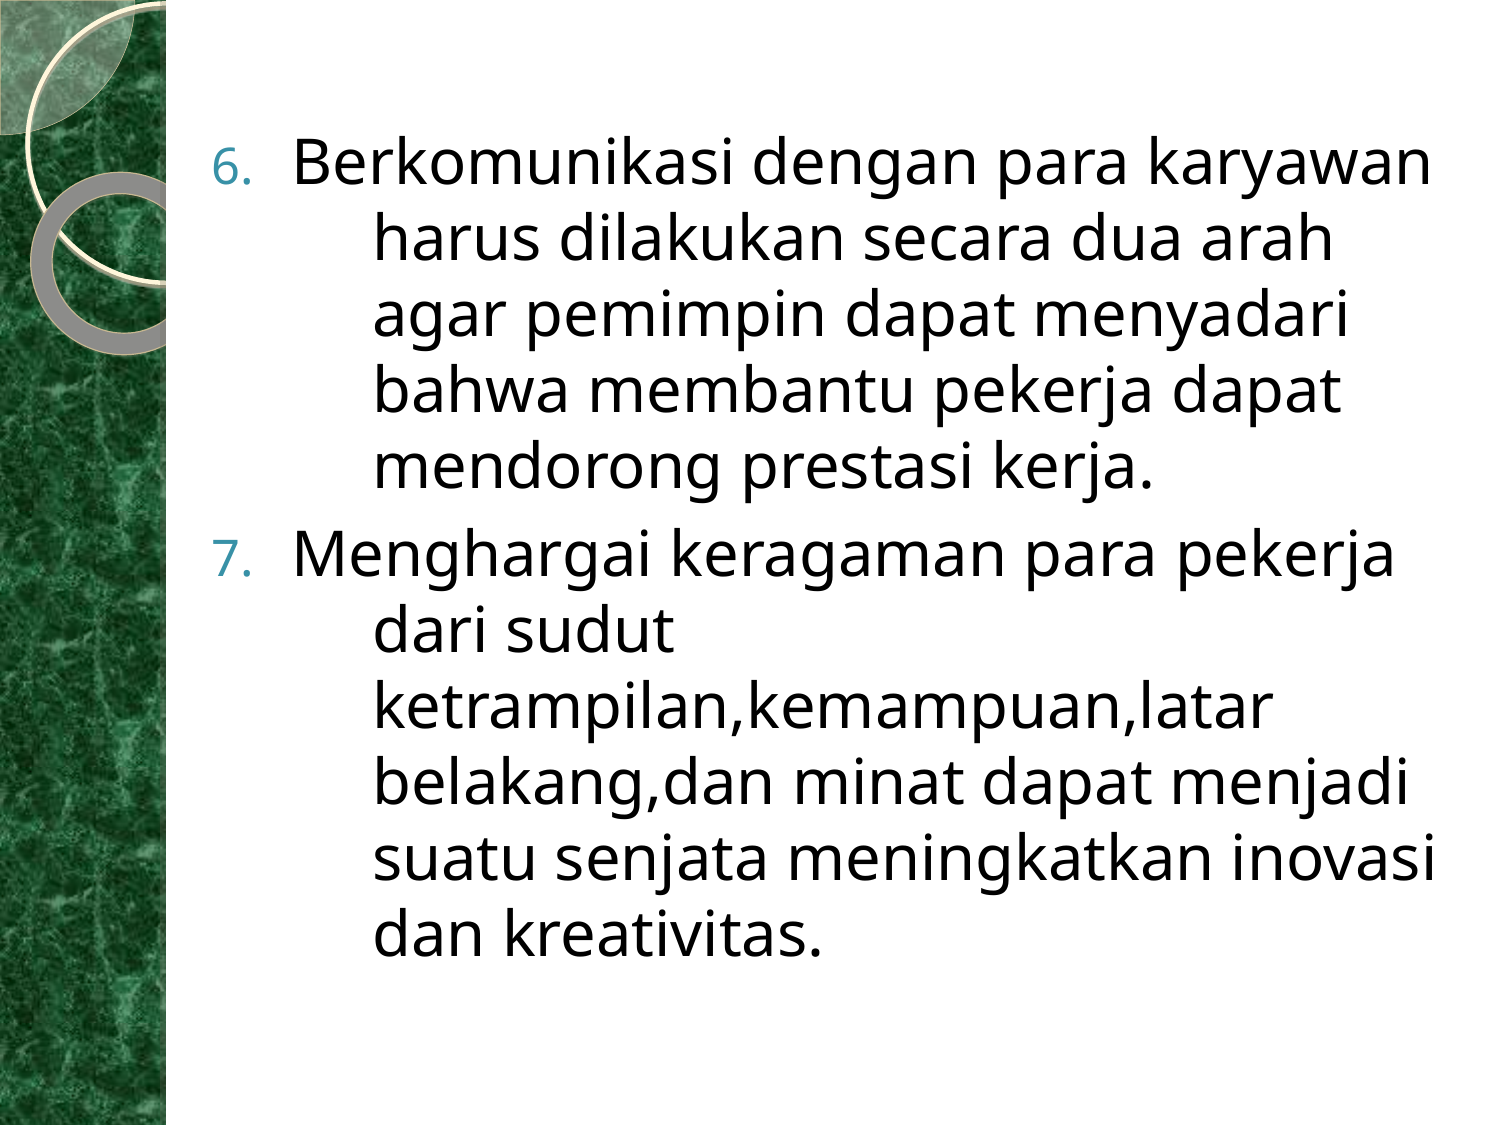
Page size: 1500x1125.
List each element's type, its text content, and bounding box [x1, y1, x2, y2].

list Berkomunikasi dengan para karyawan harus dilakukan secara dua arah agar pemimpin dapat menyadari bahwa membantu pekerja dapat mendorong prestasi kerja. Menghargai keragaman para pekerja dari sudut ketrampilan,kemampuan,latar belakang,dan minat dapat menjadi suatu senjata meningkatkan inovasi dan kreativitas. [171, 113, 1459, 1005]
